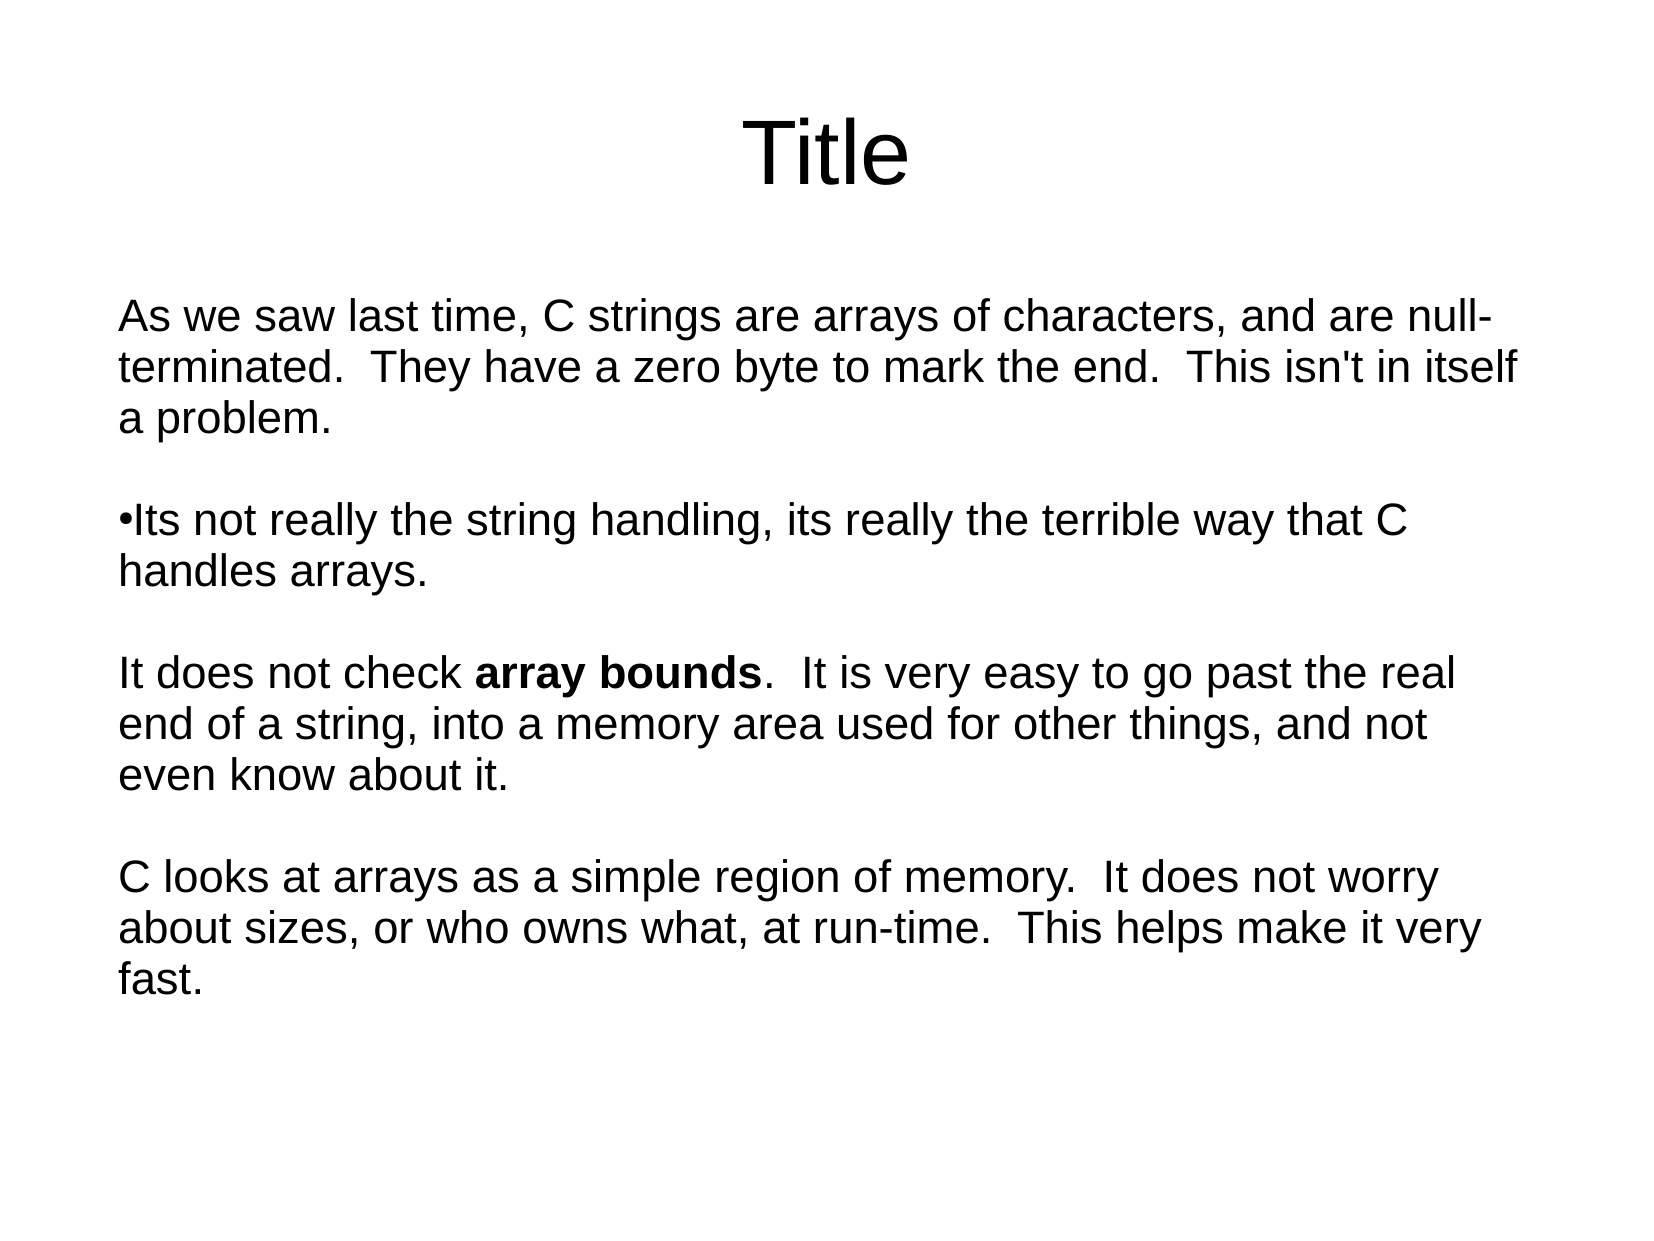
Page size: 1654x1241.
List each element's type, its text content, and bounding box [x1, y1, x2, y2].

subtitle As we saw last time, C strings are arrays of characters, and are null-terminated. They have a zero byte to mark the end. This isn't in itself a problem. Its not really the string handling, its really the terrible way that C handles arrays. It does not check array bounds. It is very easy to go past the real end of a string, into a memory area used for other things, and not even know about it. C looks at arrays as a simple region of memory. It does not worry about sizes, or who owns what, at run-time. This helps make it very fast. [118, 290, 1538, 1010]
title Title [82, 49, 1571, 257]
